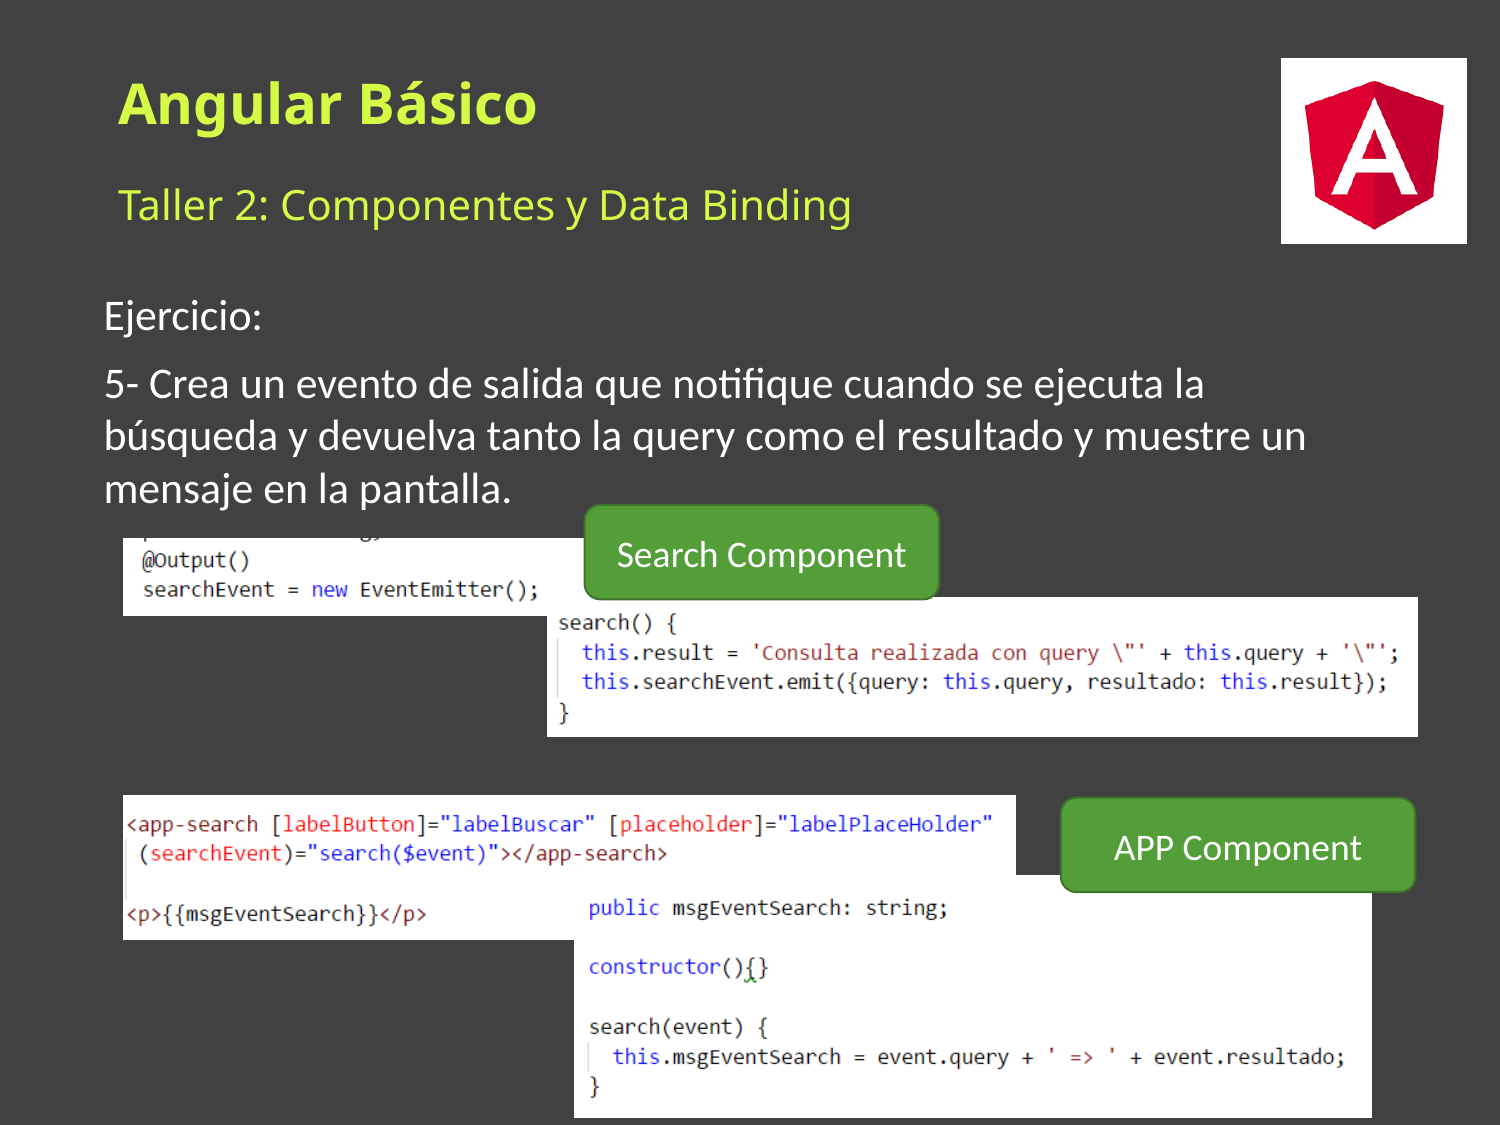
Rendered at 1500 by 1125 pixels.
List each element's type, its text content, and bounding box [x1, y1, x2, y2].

list Taller 2: Componentes y Data Binding [103, 163, 1282, 244]
text_box APP Component [1060, 797, 1416, 893]
text_box Search Component [584, 504, 940, 600]
picture [123, 795, 1372, 1118]
title Angular Básico [103, 59, 1282, 144]
list Ejercicio: 5- Crea un evento de salida que notifique cuando se ejecuta la búsqueda y devuelva tanto la query como el resultado y muestre un mensaje en la pantalla. [88, 278, 1383, 993]
picture [1281, 58, 1467, 244]
picture [123, 538, 1418, 737]
